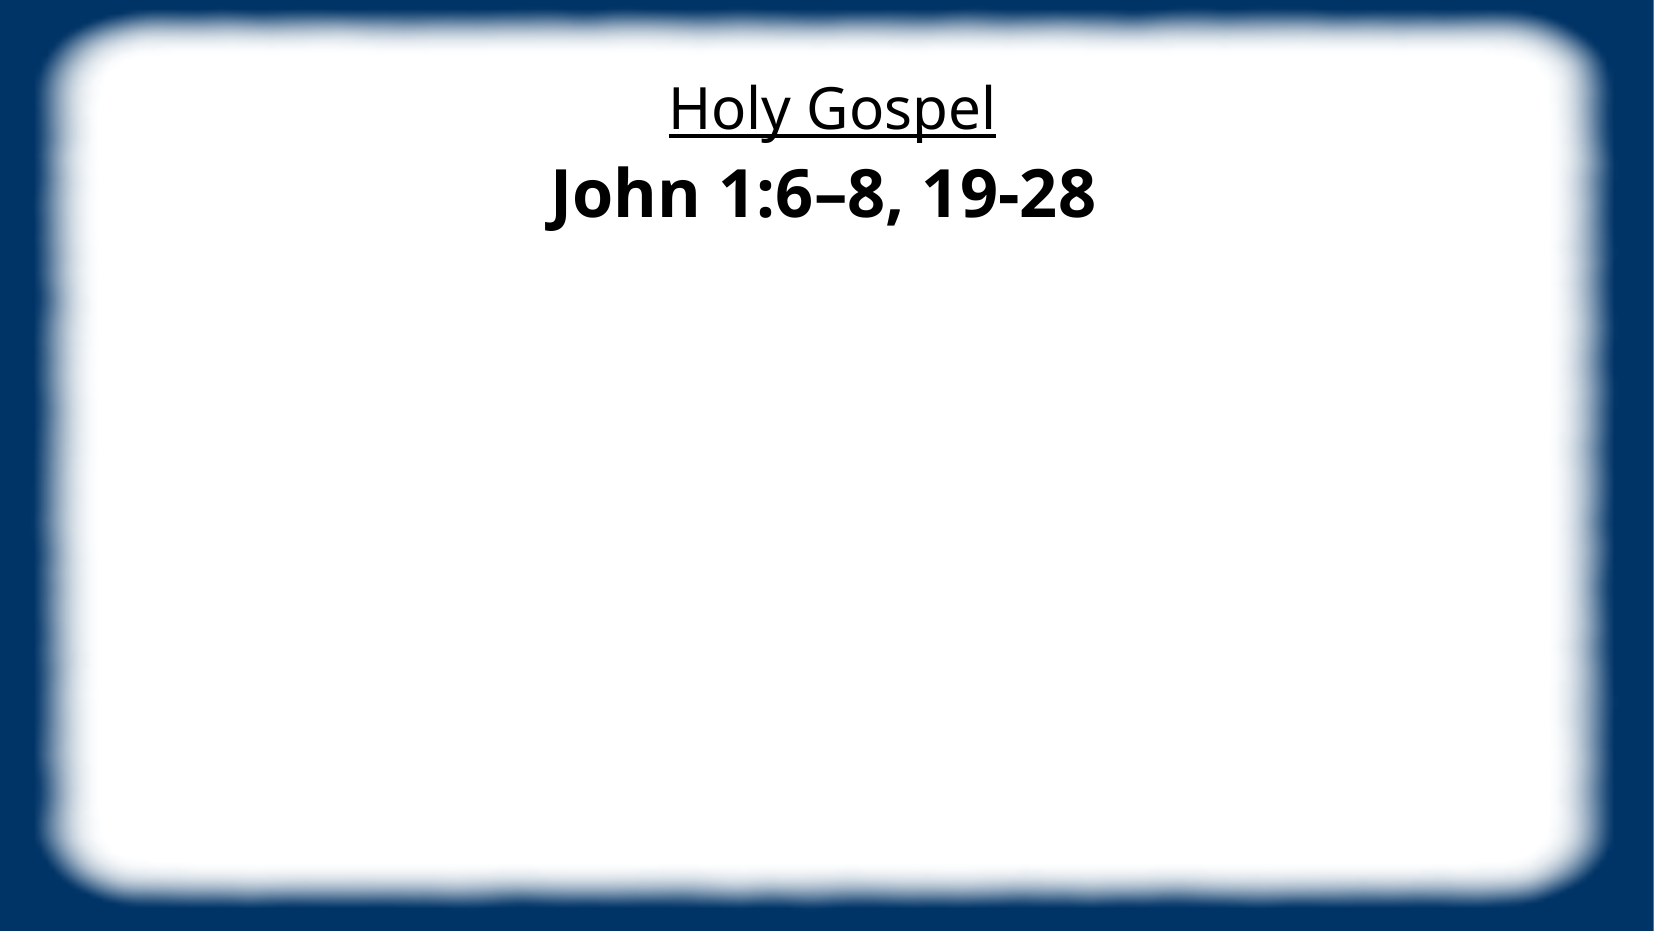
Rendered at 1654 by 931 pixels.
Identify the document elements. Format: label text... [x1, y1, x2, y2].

text_box Holy Gospel John 1:6–8, 19-28 [75, 60, 1591, 241]
picture [0, 0, 1654, 931]
